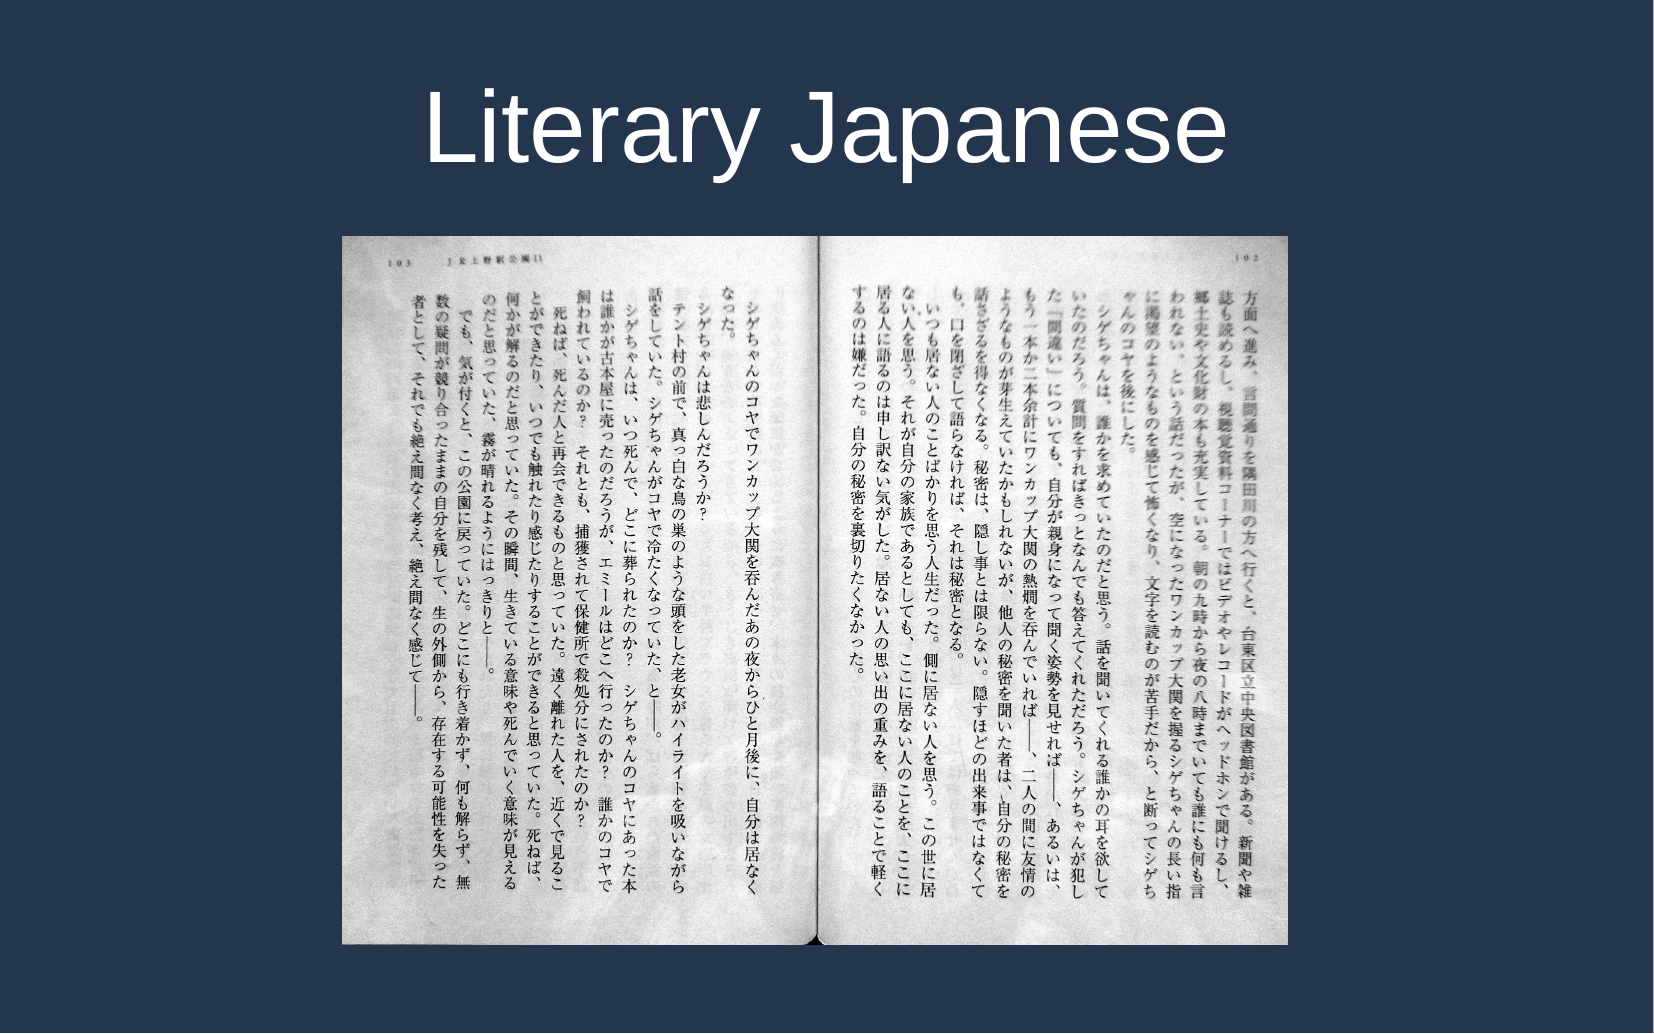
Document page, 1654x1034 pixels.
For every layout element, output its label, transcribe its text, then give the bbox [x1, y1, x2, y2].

picture [342, 236, 1288, 945]
title Literary Japanese [82, 41, 1571, 214]
